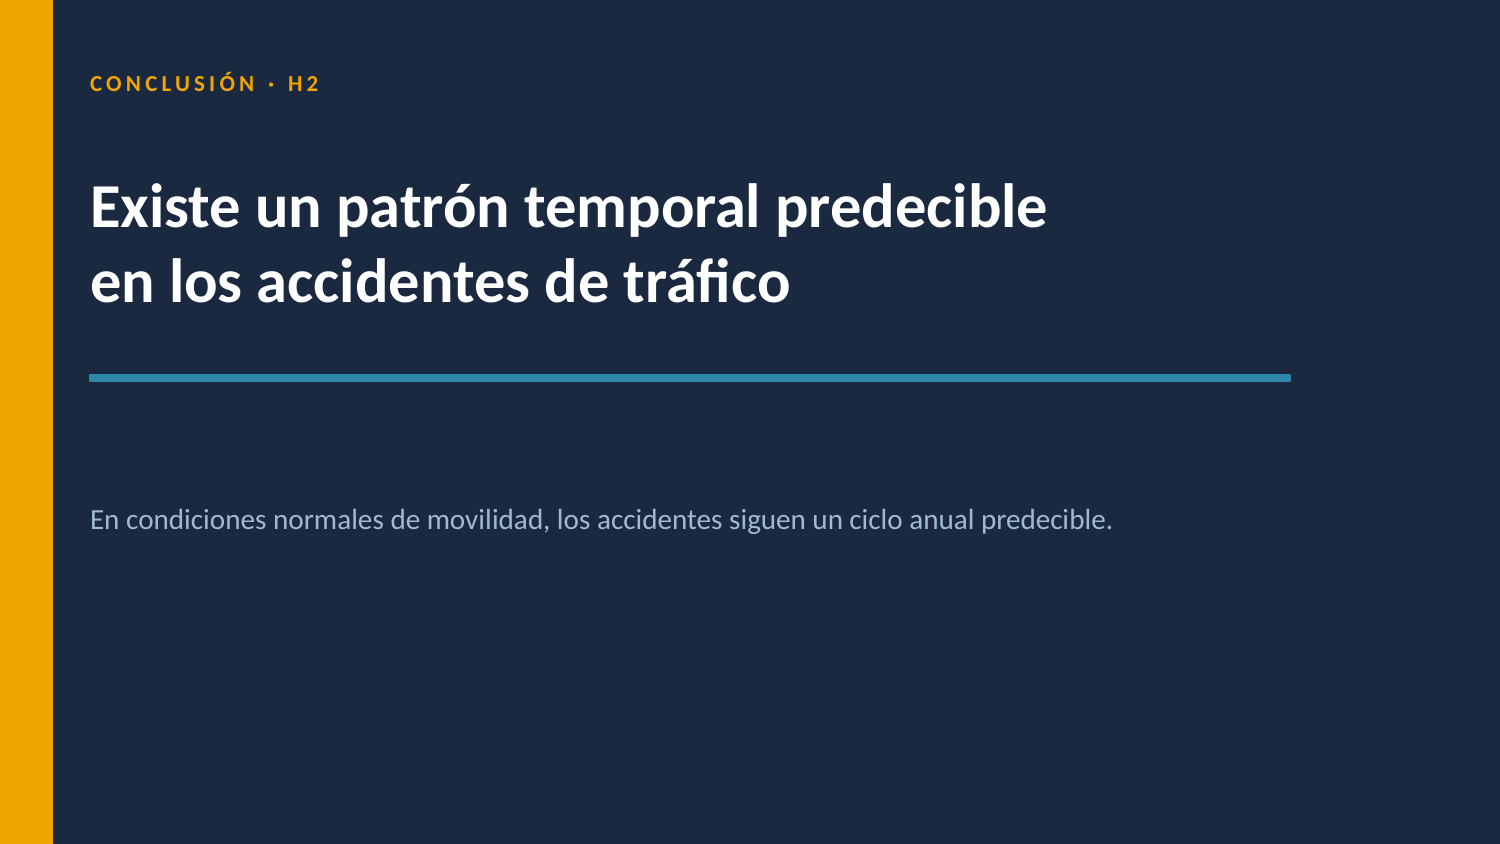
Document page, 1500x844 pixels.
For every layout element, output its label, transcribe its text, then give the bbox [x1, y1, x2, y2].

text_box Existe un patrón temporal predecible en los accidentes de tráfico [89, 127, 1365, 353]
text_box [0, 0, 53, 844]
text_box [89, 374, 1290, 381]
text_box CONCLUSIÓN · H2 [89, 52, 1440, 113]
text_box En condiciones normales de movilidad, los accidentes siguen un ciclo anual predecible. [89, 404, 1410, 630]
